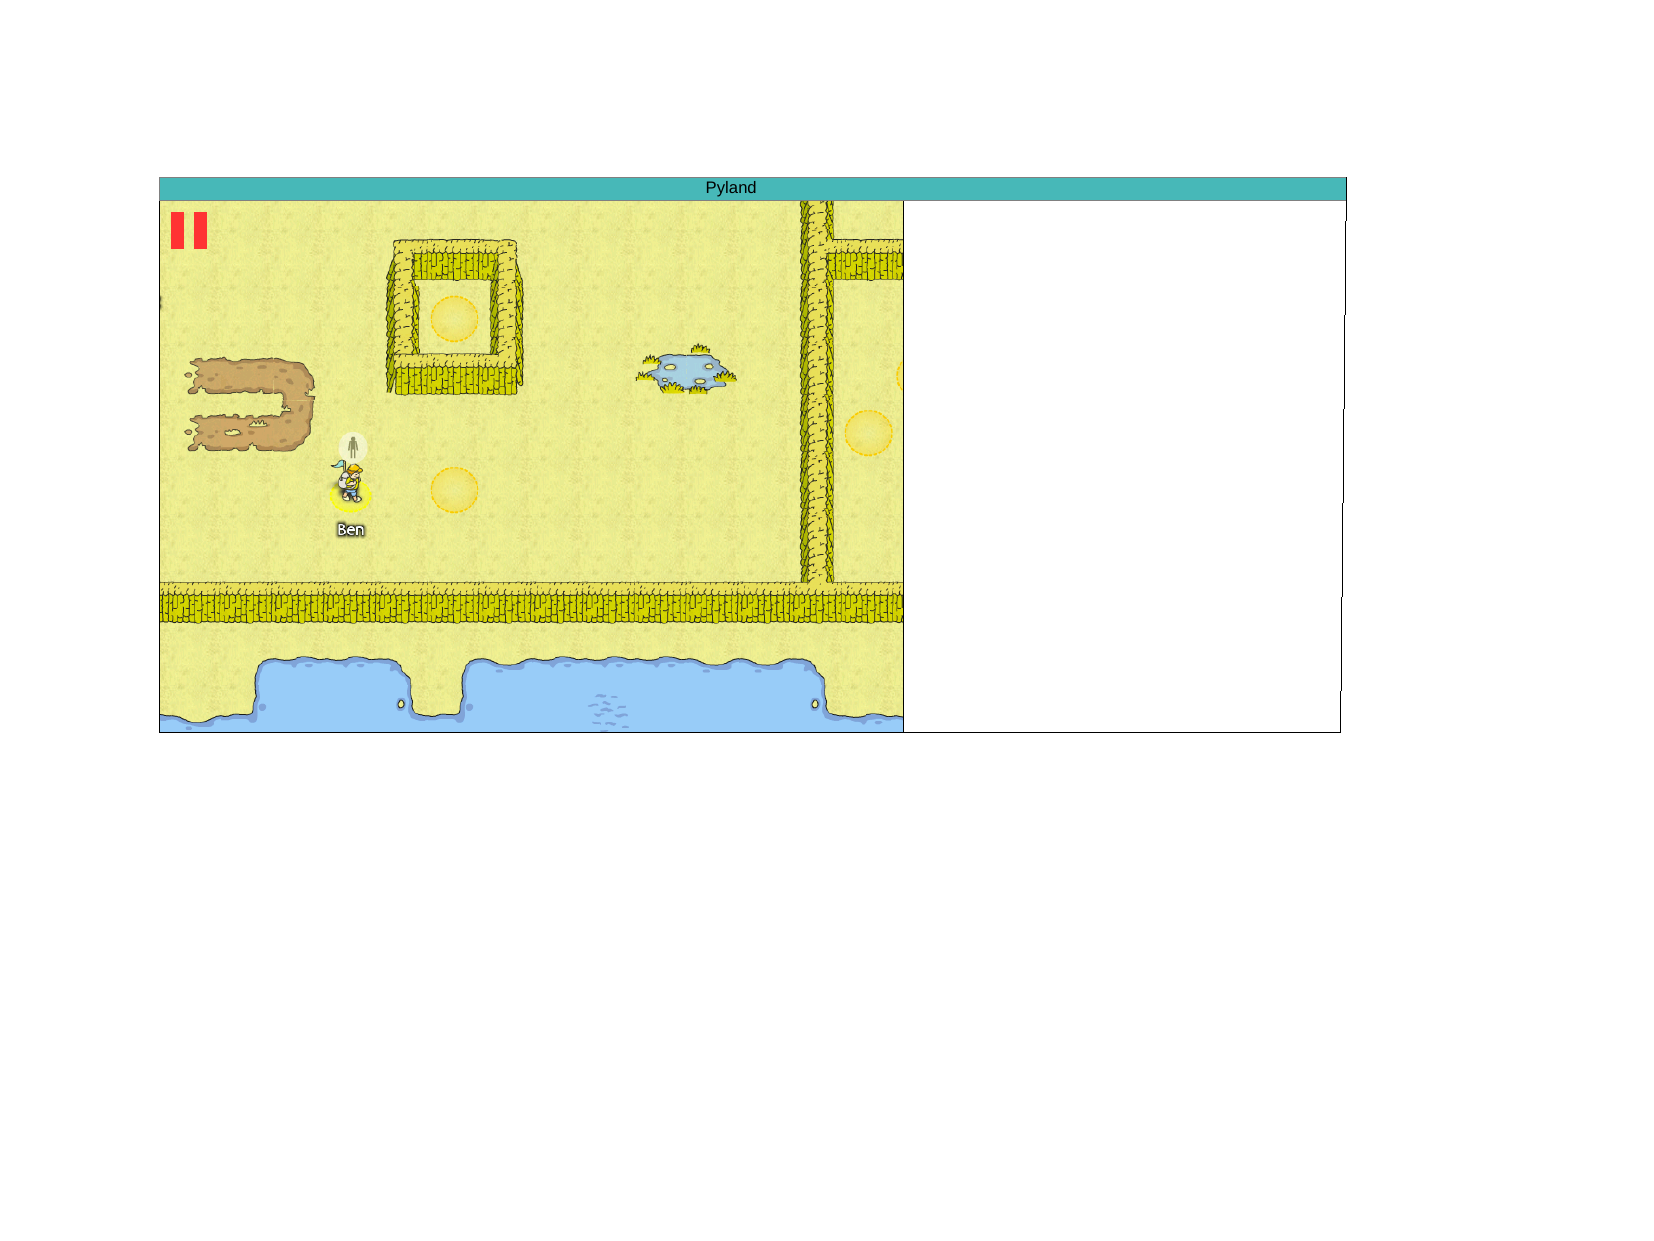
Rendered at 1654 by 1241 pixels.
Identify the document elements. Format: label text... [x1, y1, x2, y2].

text_box [171, 212, 184, 249]
picture [160, 201, 903, 732]
text_box Pyland [690, 171, 1128, 208]
text_box [1128, 177, 1346, 201]
text_box [194, 212, 207, 249]
text_box [159, 177, 690, 201]
